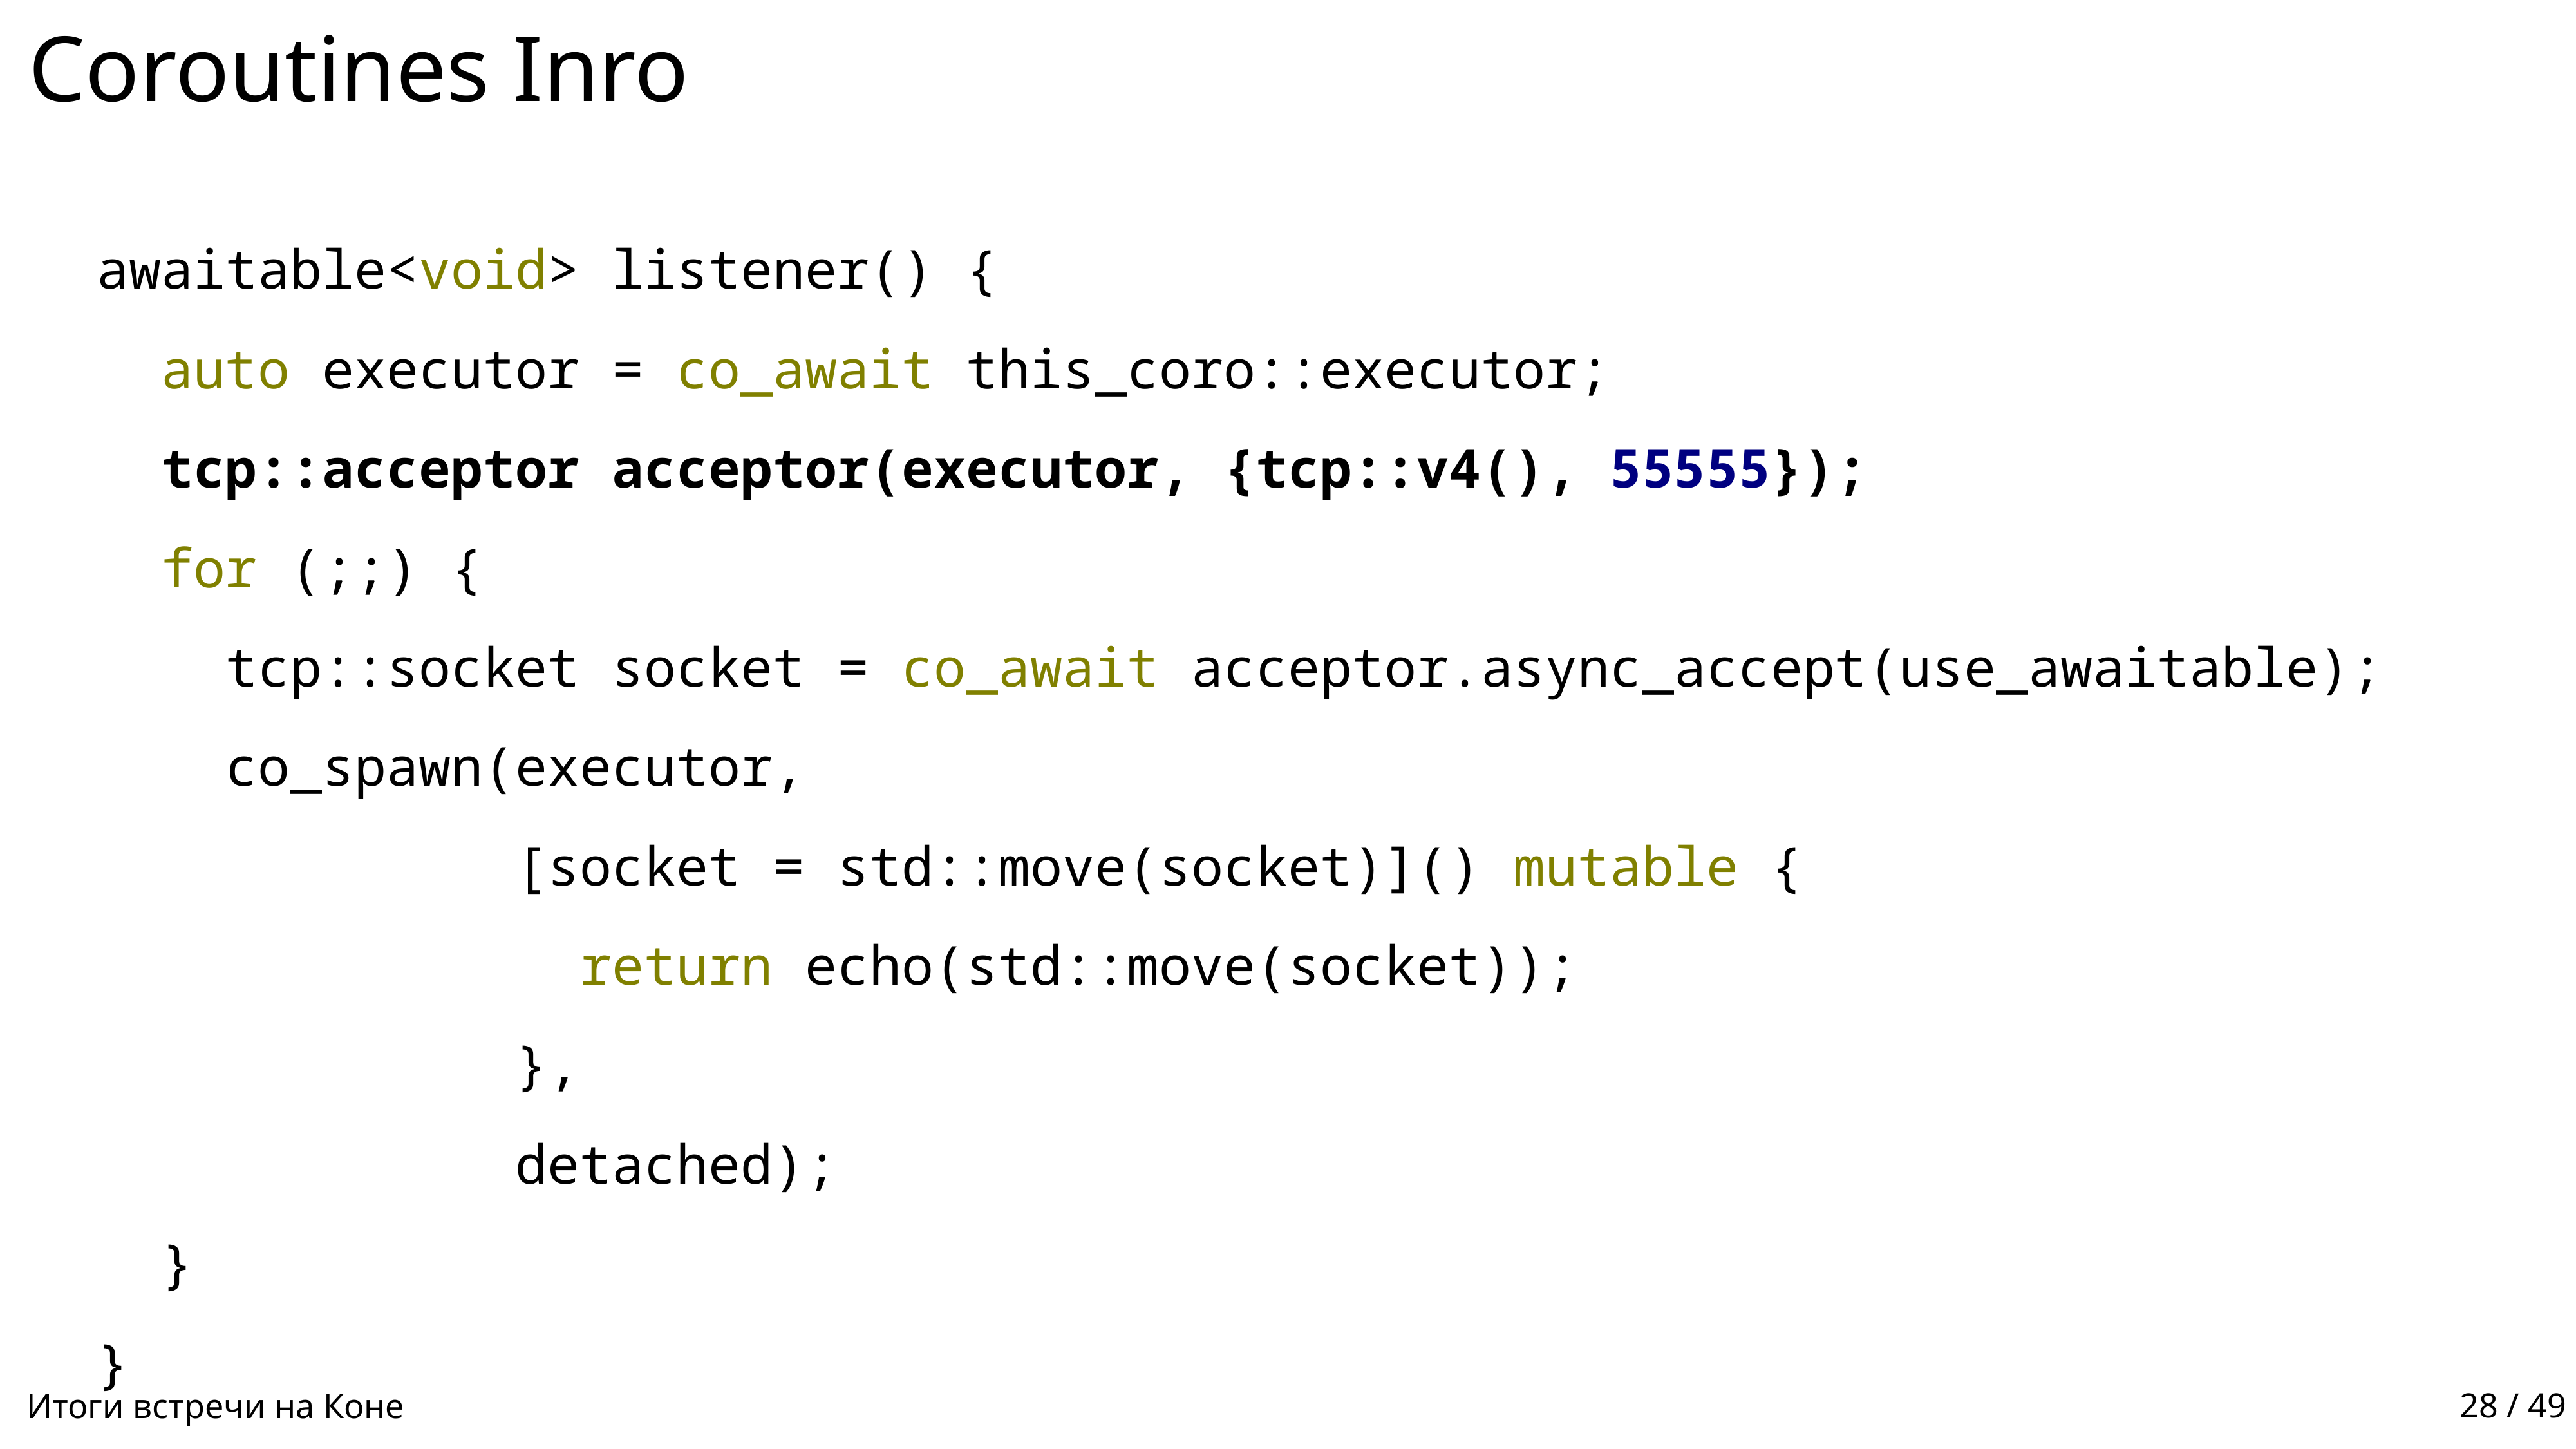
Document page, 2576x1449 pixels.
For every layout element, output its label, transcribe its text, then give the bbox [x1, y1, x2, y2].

list <number> / 49 [1479, 1376, 2576, 1431]
list awaitable<void> listener() { auto executor = co_await this_coro::executor; tcp::acceptor acceptor(executor, {tcp::v4(), 55555}); for (;;) { tcp::socket socket = co_await acceptor.async_accept(use_awaitable); co_spawn(executor, [socket = std::move(socket)]() mutable { return echo(std::move(socket)); }, detached); } } [87, 214, 2550, 1382]
title Coroutines Inro [19, 19, 2550, 155]
list Итоги встречи на Коне [17, 1376, 1114, 1431]
